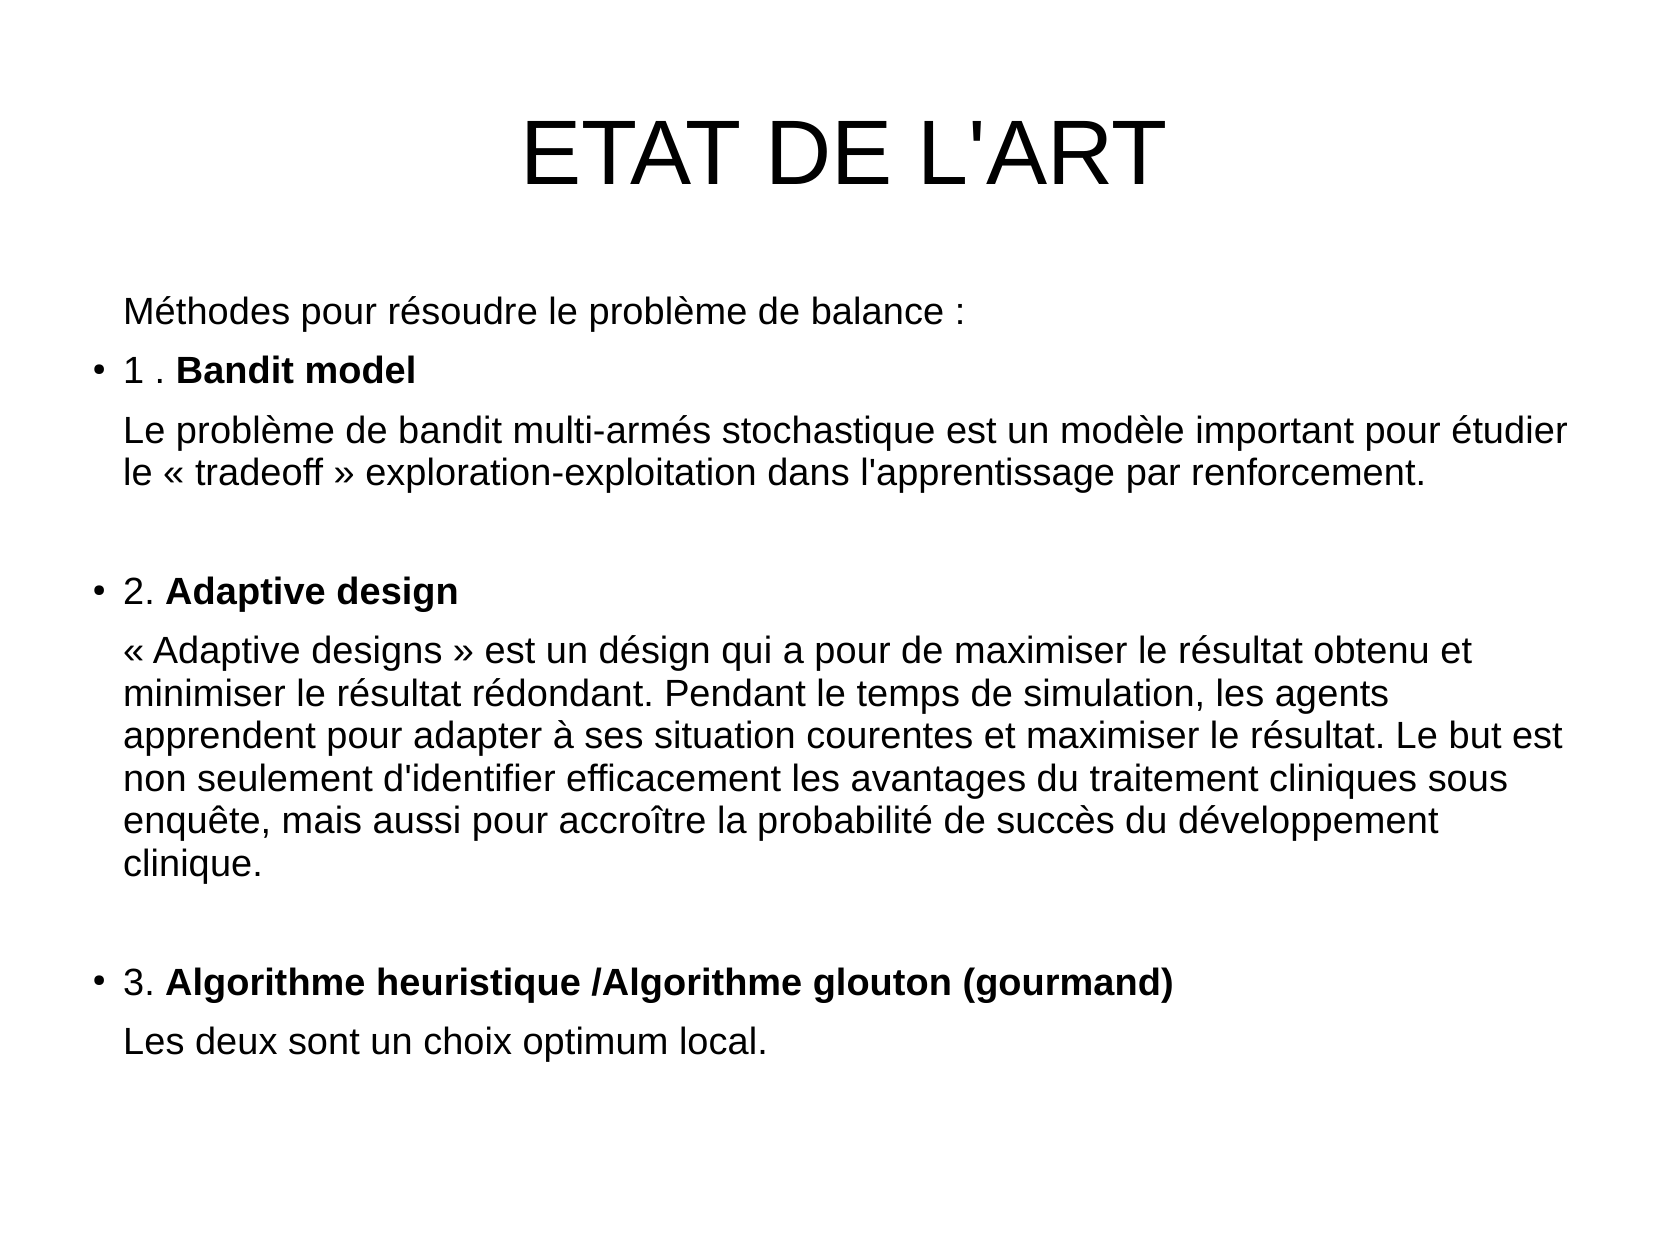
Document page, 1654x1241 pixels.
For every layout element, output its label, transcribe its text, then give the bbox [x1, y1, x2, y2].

list Méthodes pour résoudre le problème de balance : 1 . Bandit model Le problème de bandit multi-armés stochastique est un modèle important pour étudier le « tradeoff » exploration-exploitation dans l'apprentissage par renforcement. 2. Adaptive design « Adaptive designs » est un désign qui a pour de maximiser le résultat obtenu et minimiser le résultat rédondant. Pendant le temps de simulation, les agents apprendent pour adapter à ses situation courentes et maximiser le résultat. Le but est non seulement d'identifier efficacement les avantages du traitement cliniques sous enquête, mais aussi pour accroître la probabilité de succès du développement clinique. 3. Algorithme heuristique /Algorithme glouton (gourmand) Les deux sont un choix optimum local. [82, 290, 1571, 1096]
title ETAT DE L'ART [82, 49, 1571, 257]
